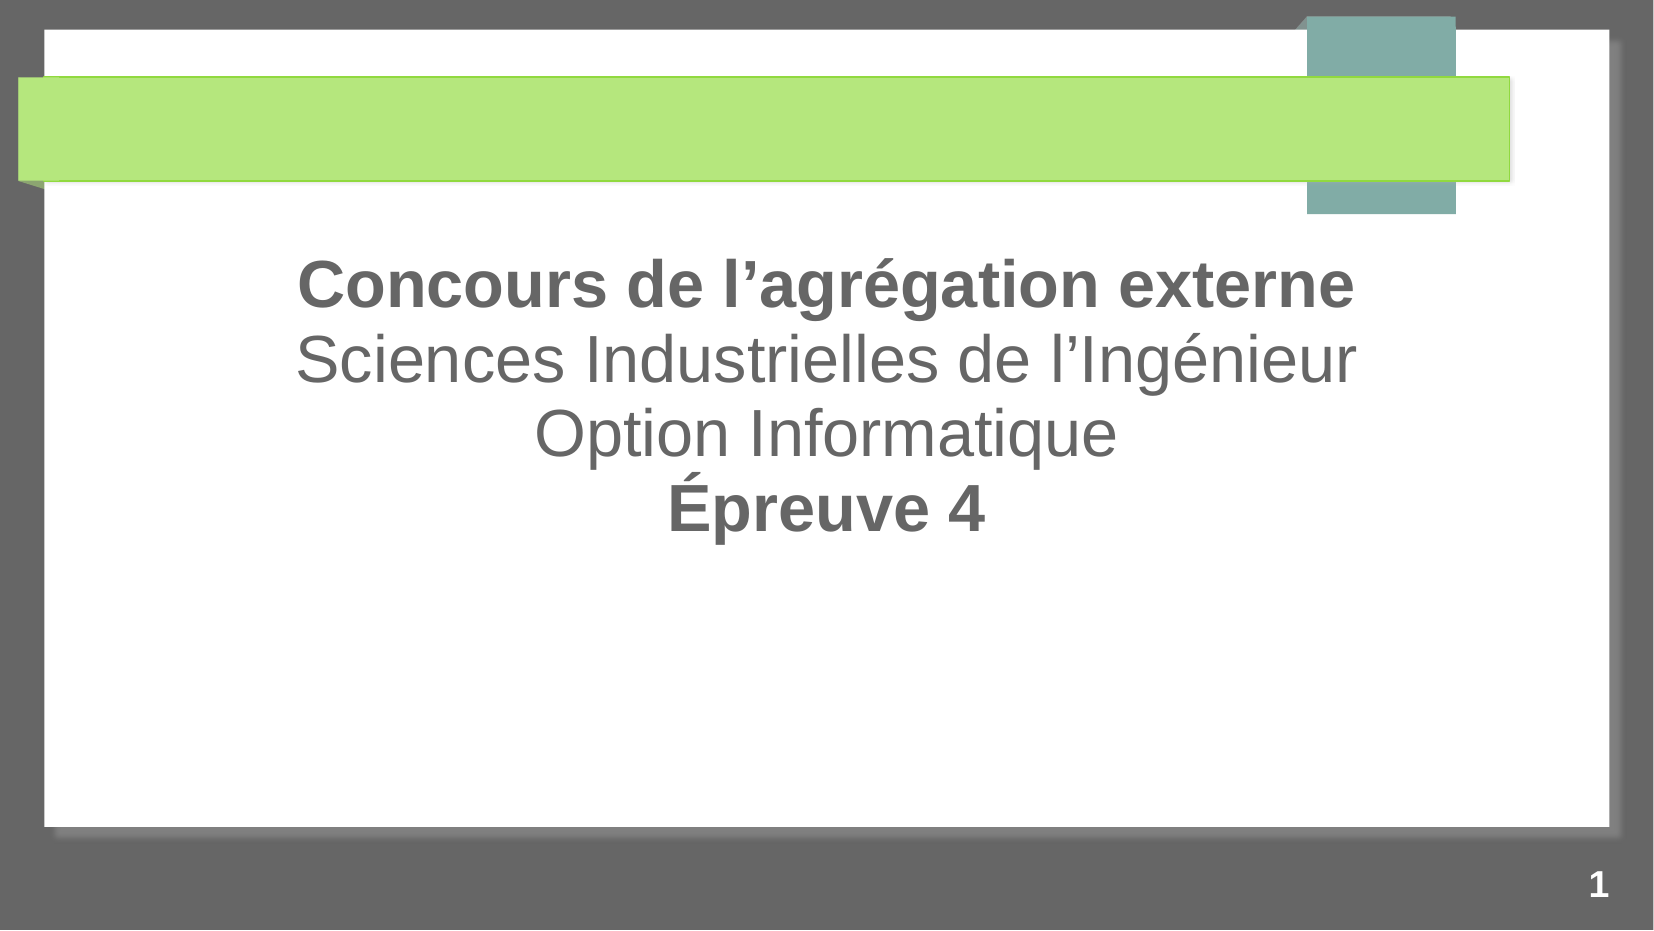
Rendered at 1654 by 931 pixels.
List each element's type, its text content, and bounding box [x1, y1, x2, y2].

text_box <numéro> [974, 856, 1625, 916]
subtitle Concours de l’agrégation externe Sciences Industrielles de l’Ingénieur Option Informatique Épreuve 4 [88, 203, 1565, 795]
